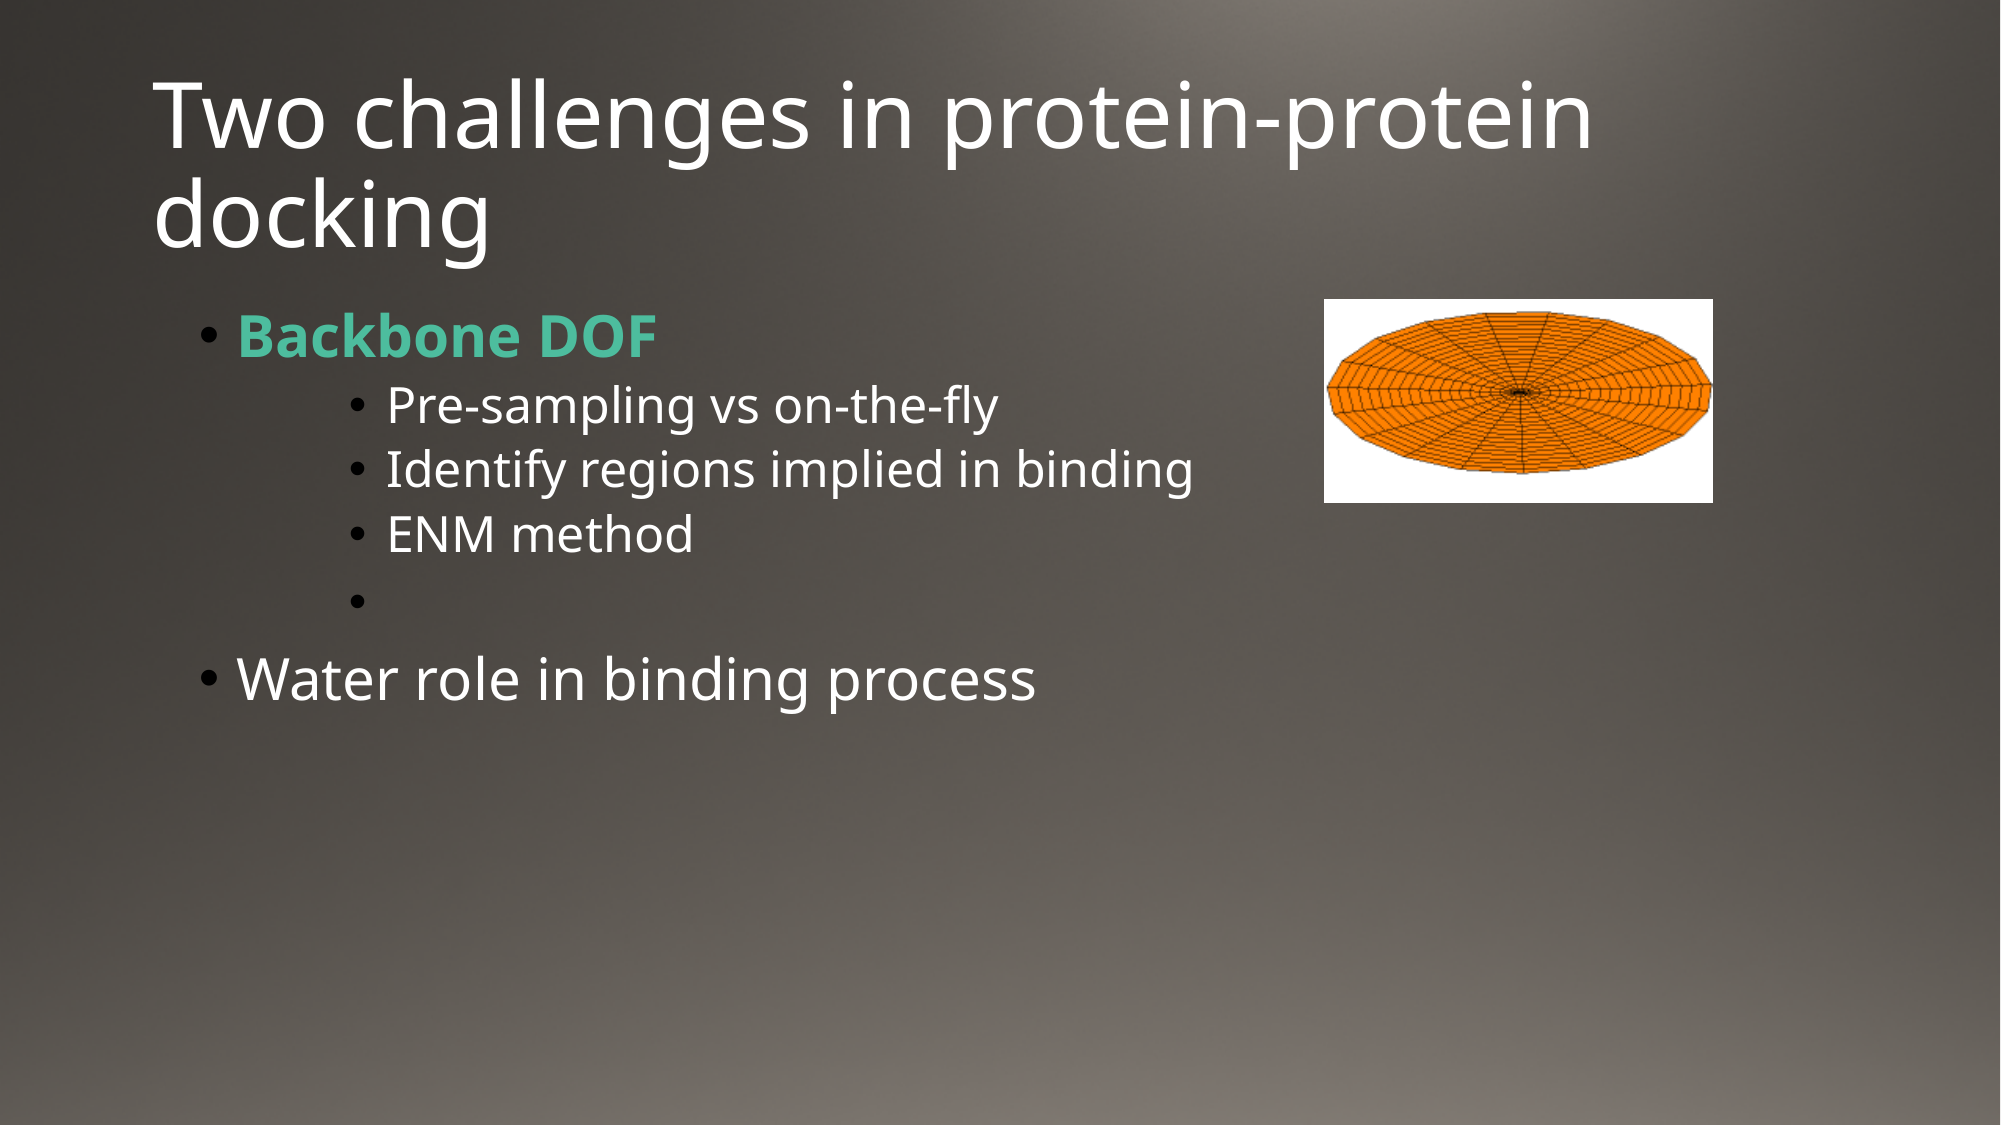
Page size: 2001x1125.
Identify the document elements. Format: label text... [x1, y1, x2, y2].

title Two challenges in protein-protein docking [137, 59, 1863, 278]
picture [1324, 299, 1713, 503]
list Backbone DOF Pre-sampling vs on-the-fly Identify regions implied in binding ENM method Water role in binding process [183, 299, 1863, 1014]
